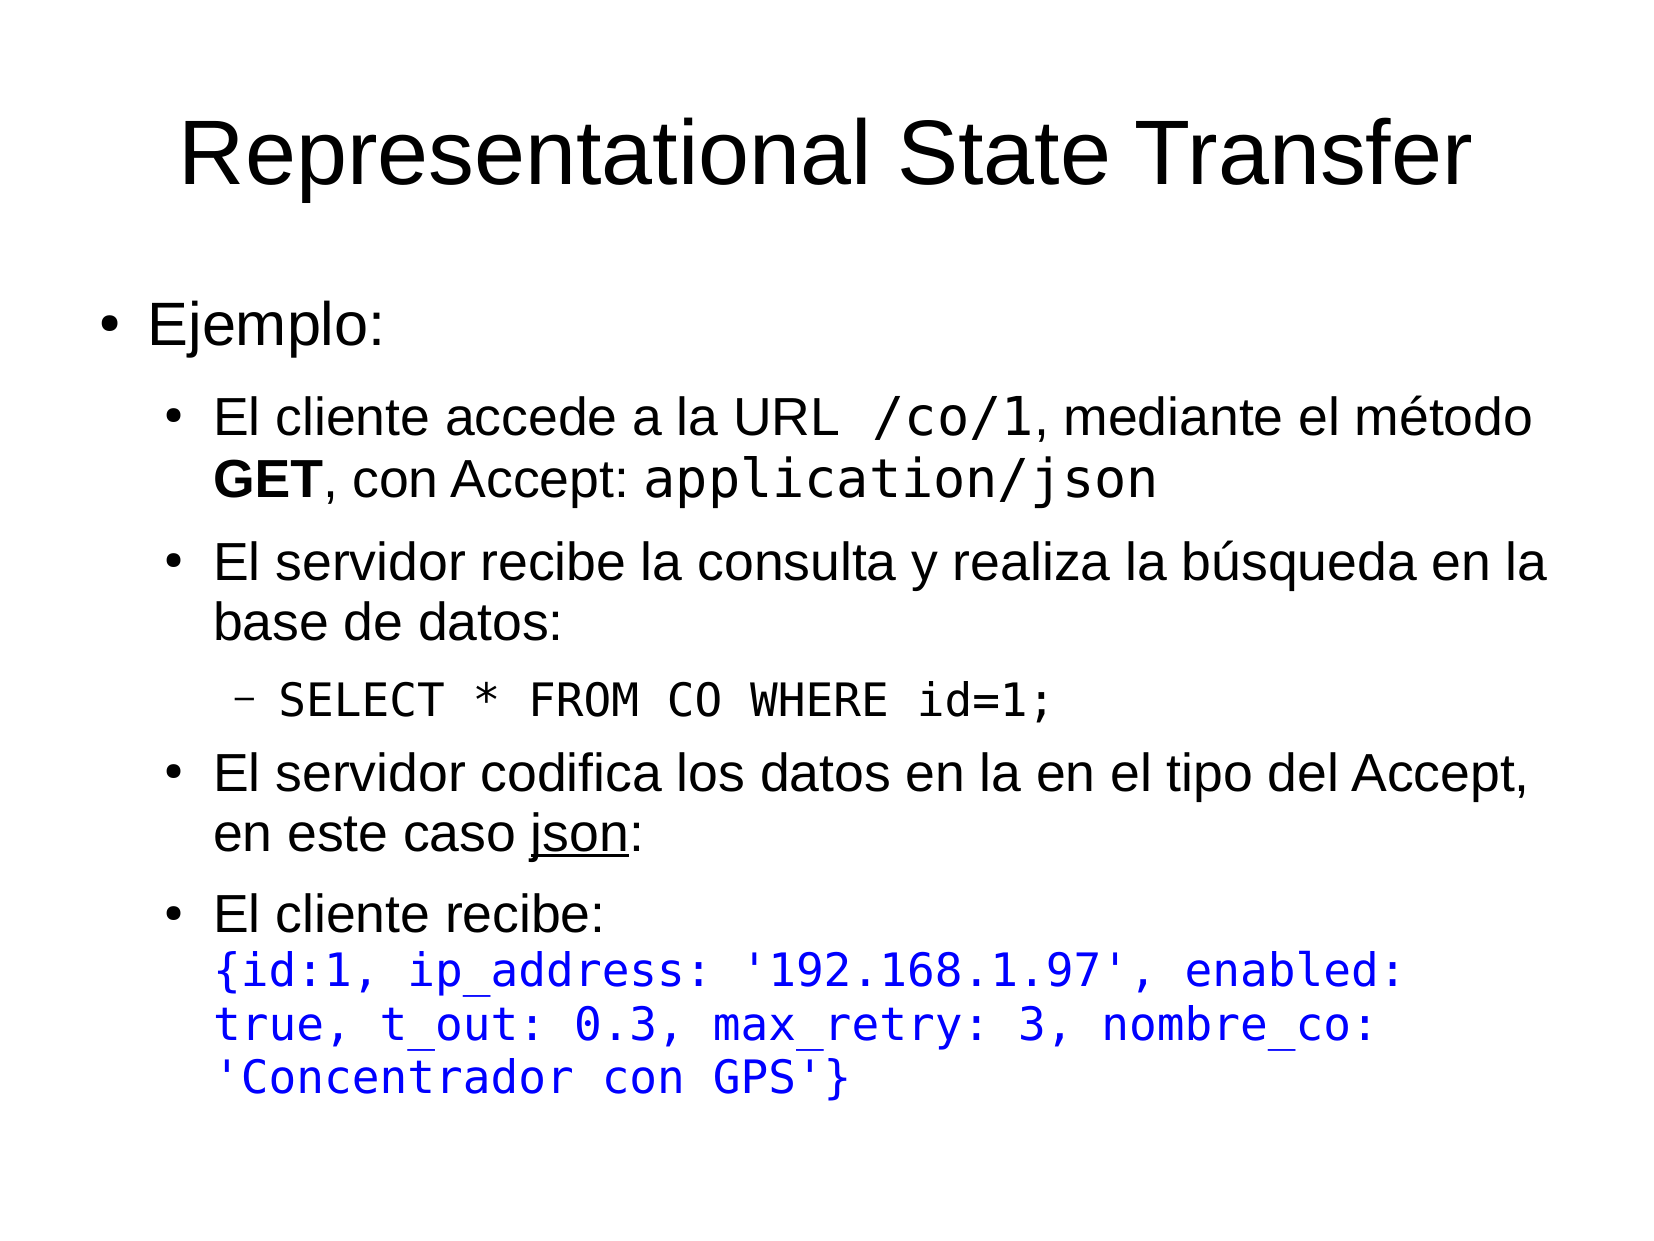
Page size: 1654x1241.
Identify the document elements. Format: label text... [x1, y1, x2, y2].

list Ejemplo: El cliente accede a la URL /co/1, mediante el método GET, con Accept: application/json El servidor recibe la consulta y realiza la búsqueda en la base de datos: SELECT * FROM CO WHERE id=1; El servidor codifica los datos en la en el tipo del Accept, en este caso json: El cliente recibe: {id:1, ip_address: '192.168.1.97', enabled: true, t_out: 0.3, max_retry: 3, nombre_co: 'Concentrador con GPS'} [82, 290, 1571, 1109]
title Representational State Transfer [82, 56, 1571, 250]
